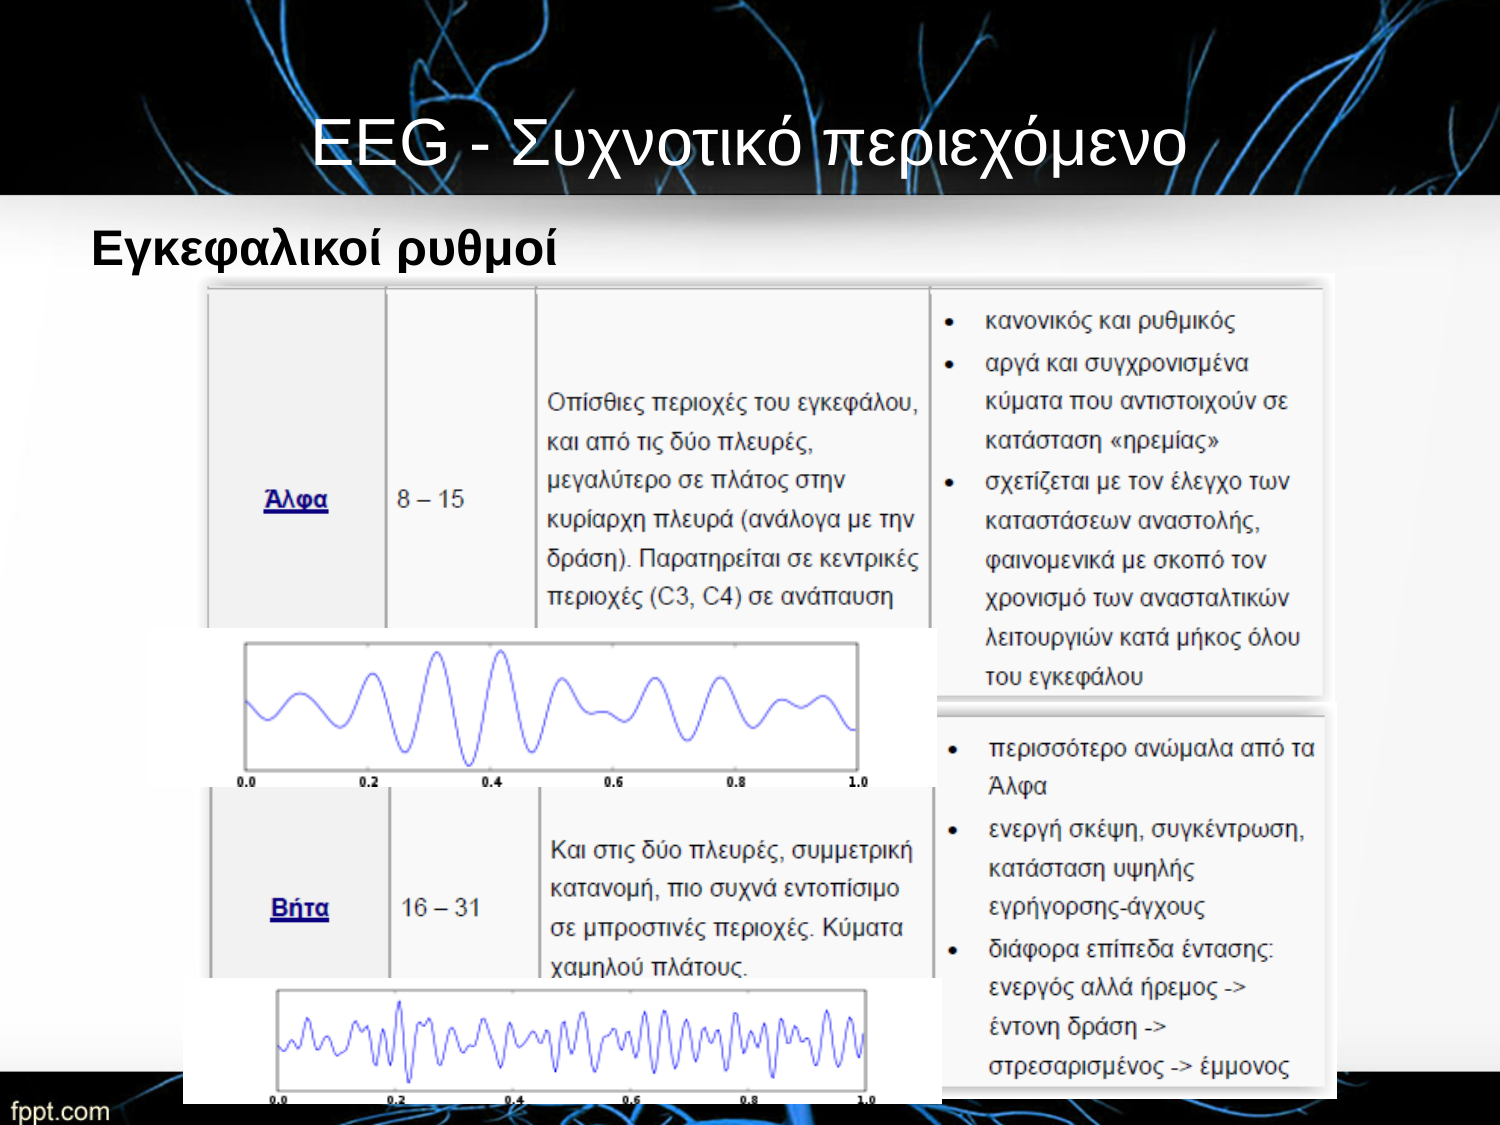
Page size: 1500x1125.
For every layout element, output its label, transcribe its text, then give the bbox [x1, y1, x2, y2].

list Εγκεφαλικοί ρυθμοί [75, 208, 1426, 951]
picture [0, 0, 1500, 1125]
title EEG - Συχνοτικό περιεχόμενο [75, 45, 1425, 208]
